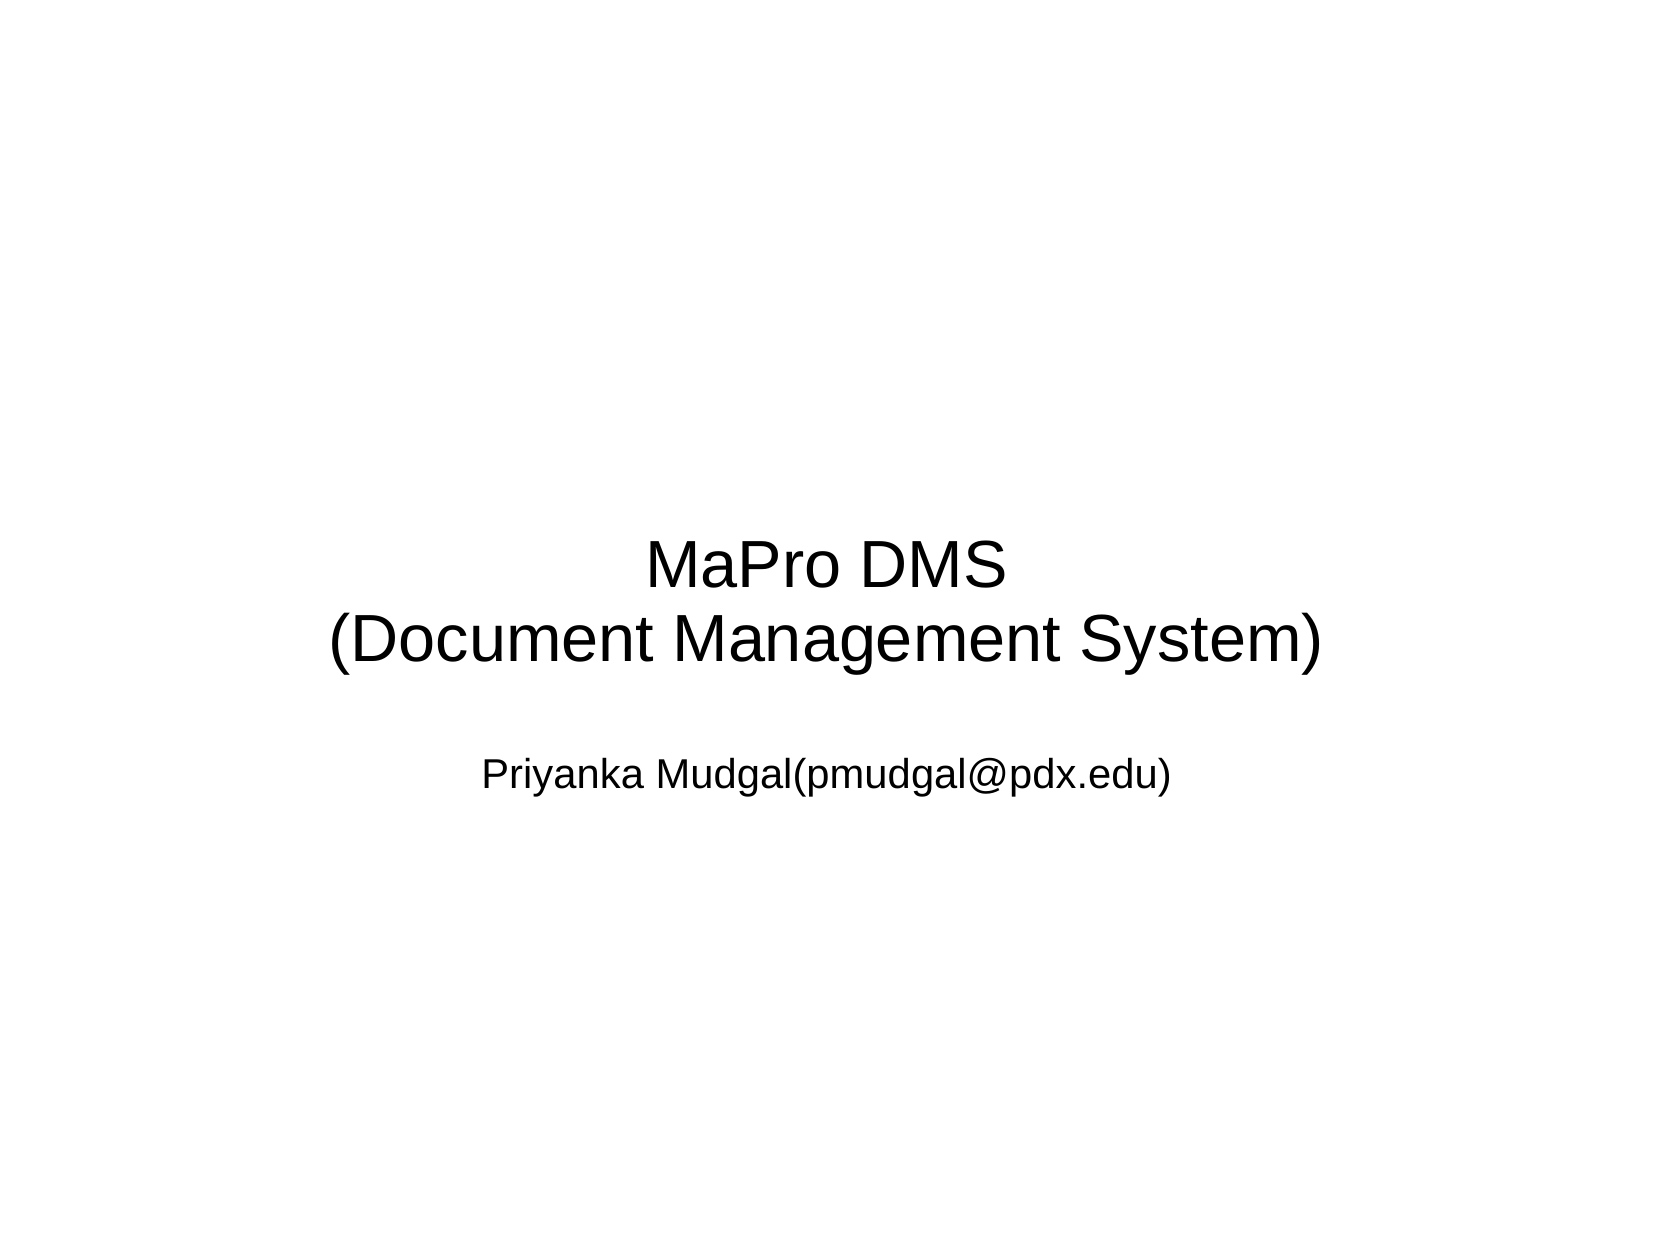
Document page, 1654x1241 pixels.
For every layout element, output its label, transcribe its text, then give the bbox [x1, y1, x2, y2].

subtitle MaPro DMS (Document Management System) Priyanka Mudgal(pmudgal@pdx.edu) [82, 290, 1571, 1109]
